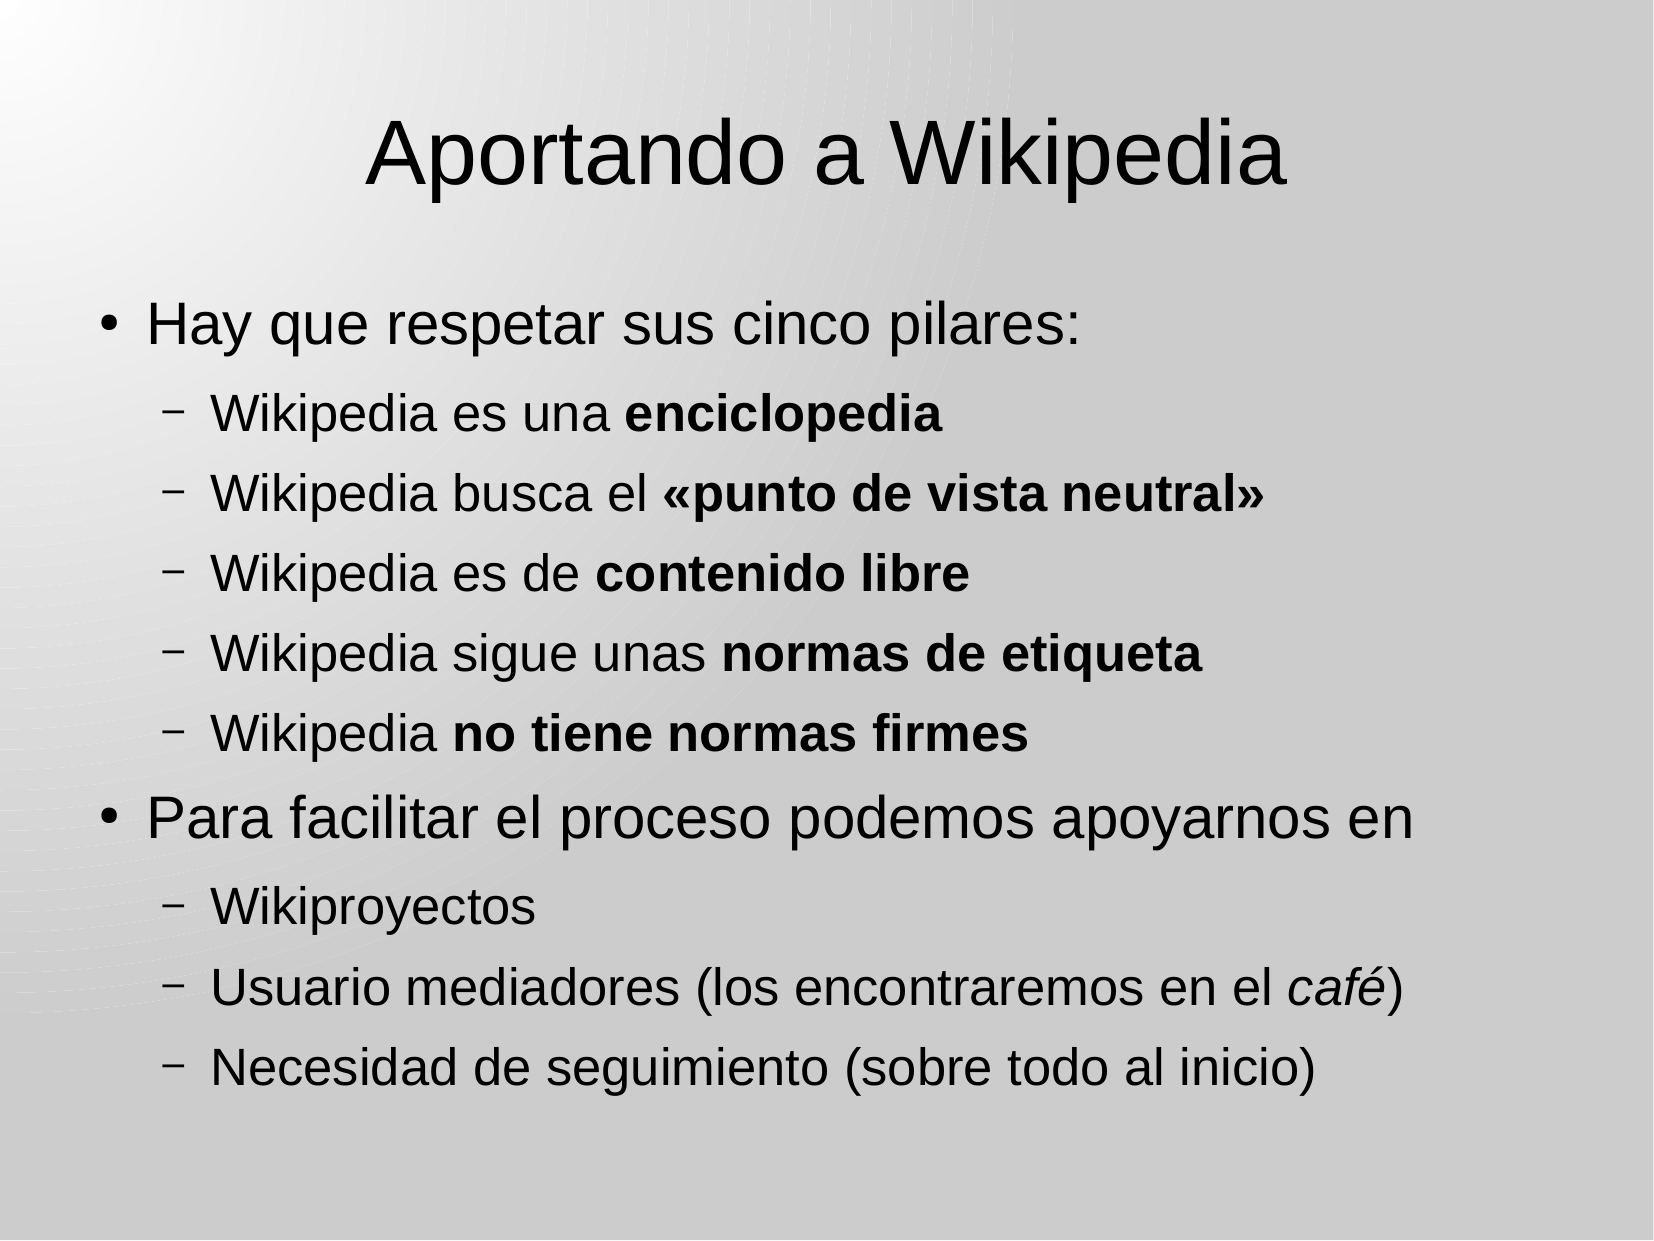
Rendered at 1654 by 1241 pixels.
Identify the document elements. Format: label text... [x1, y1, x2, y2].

title Aportando a Wikipedia [82, 49, 1571, 257]
list Hay que respetar sus cinco pilares: Wikipedia es una enciclopedia Wikipedia busca el «punto de vista neutral» Wikipedia es de contenido libre Wikipedia sigue unas normas de etiqueta Wikipedia no tiene normas firmes Para facilitar el proceso podemos apoyarnos en Wikiproyectos Usuario mediadores (los encontraremos en el café) Necesidad de seguimiento (sobre todo al inicio) [82, 290, 1538, 1109]
